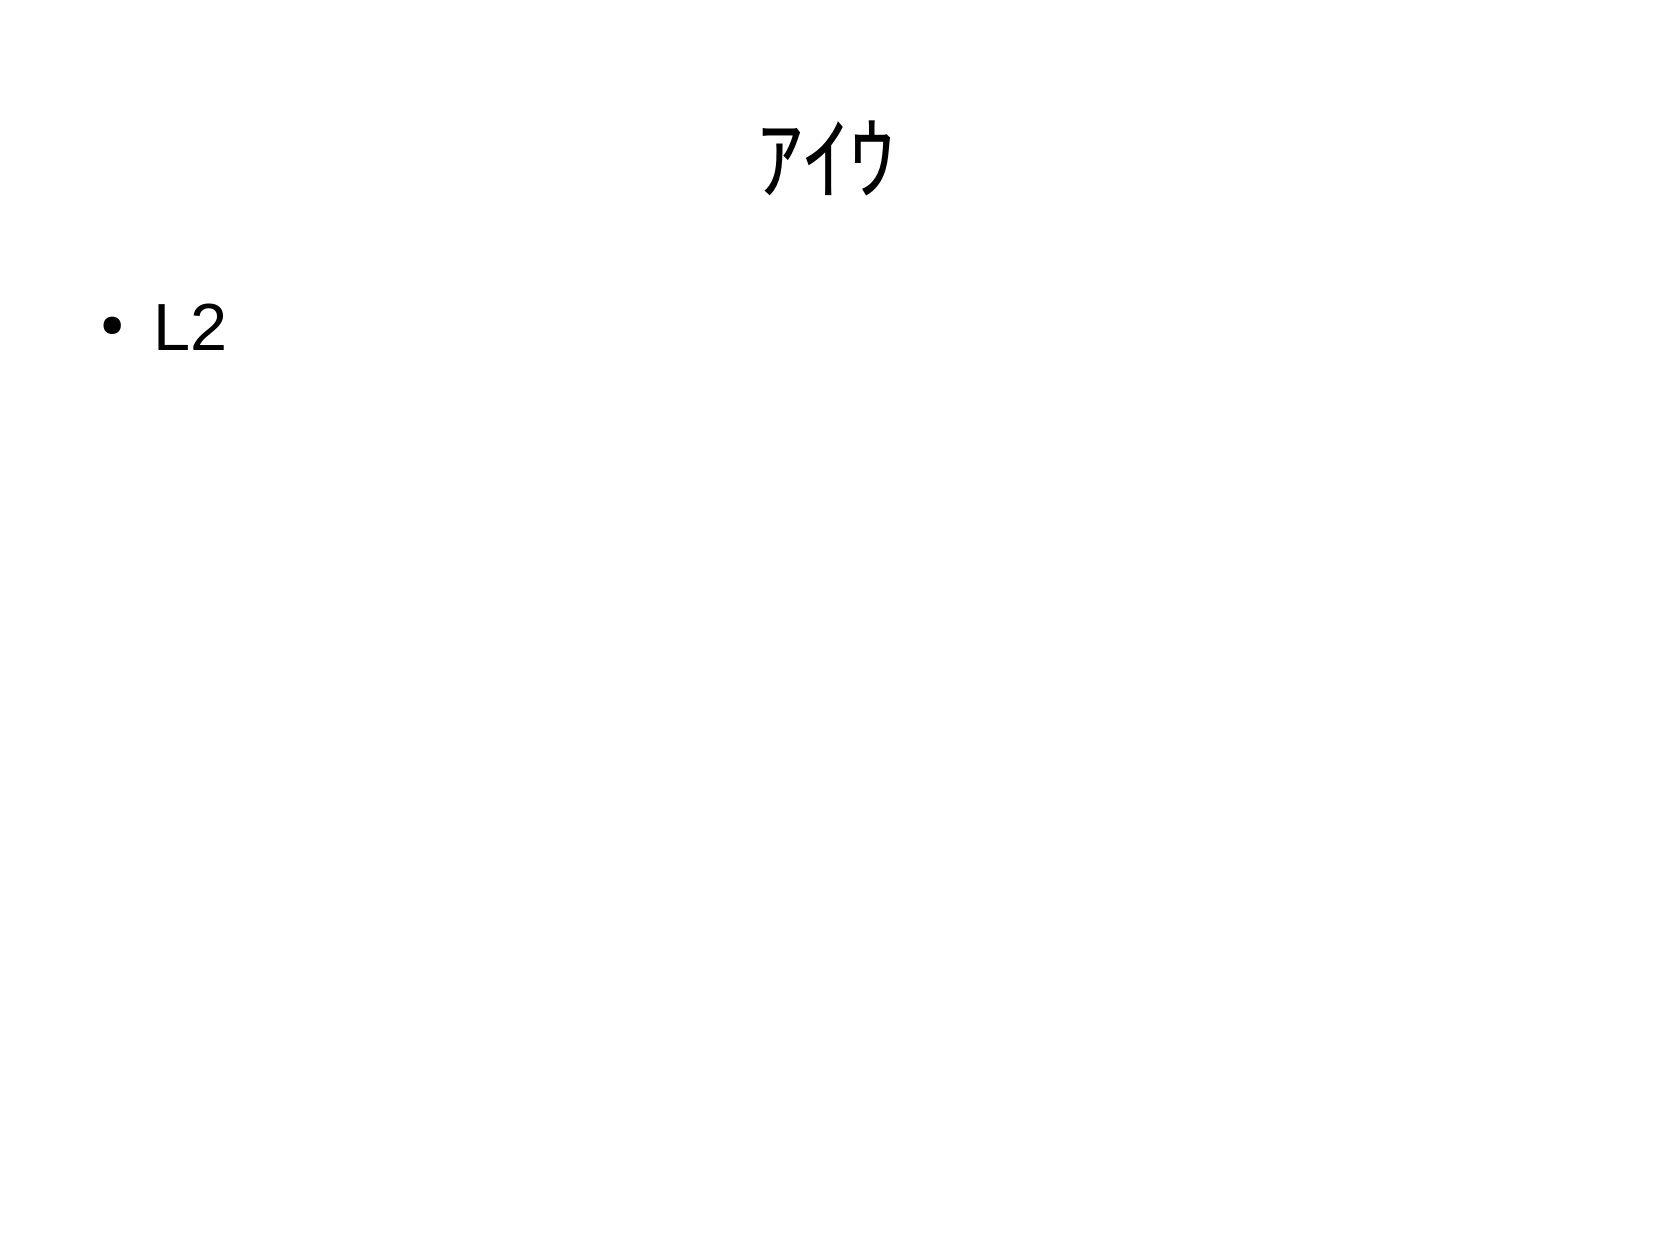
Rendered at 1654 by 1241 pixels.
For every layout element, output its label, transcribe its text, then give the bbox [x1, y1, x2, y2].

title ｱｲｳ [82, 56, 1571, 250]
list L2 [82, 290, 1571, 1094]
